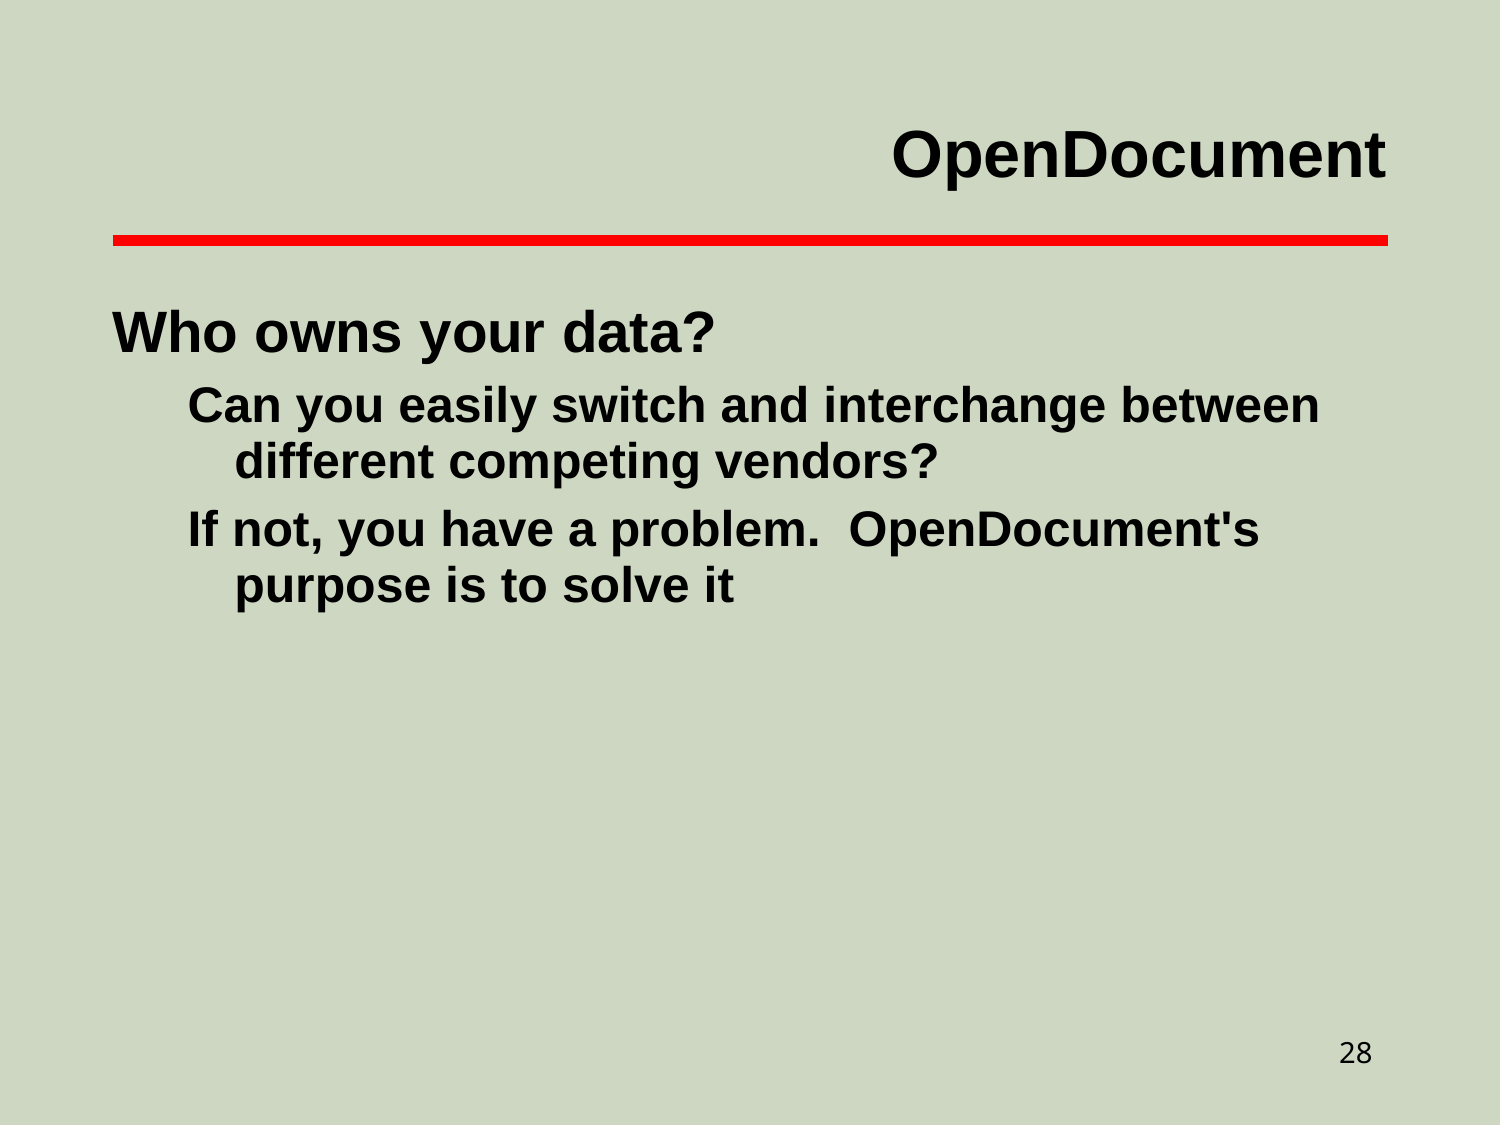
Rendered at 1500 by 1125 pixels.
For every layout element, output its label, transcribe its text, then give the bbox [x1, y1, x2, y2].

list Who owns your data? Can you easily switch and interchange between different competing vendors? If not, you have a problem. OpenDocument's purpose is to solve it [112, 299, 1388, 1111]
title OpenDocument [337, 85, 1388, 224]
